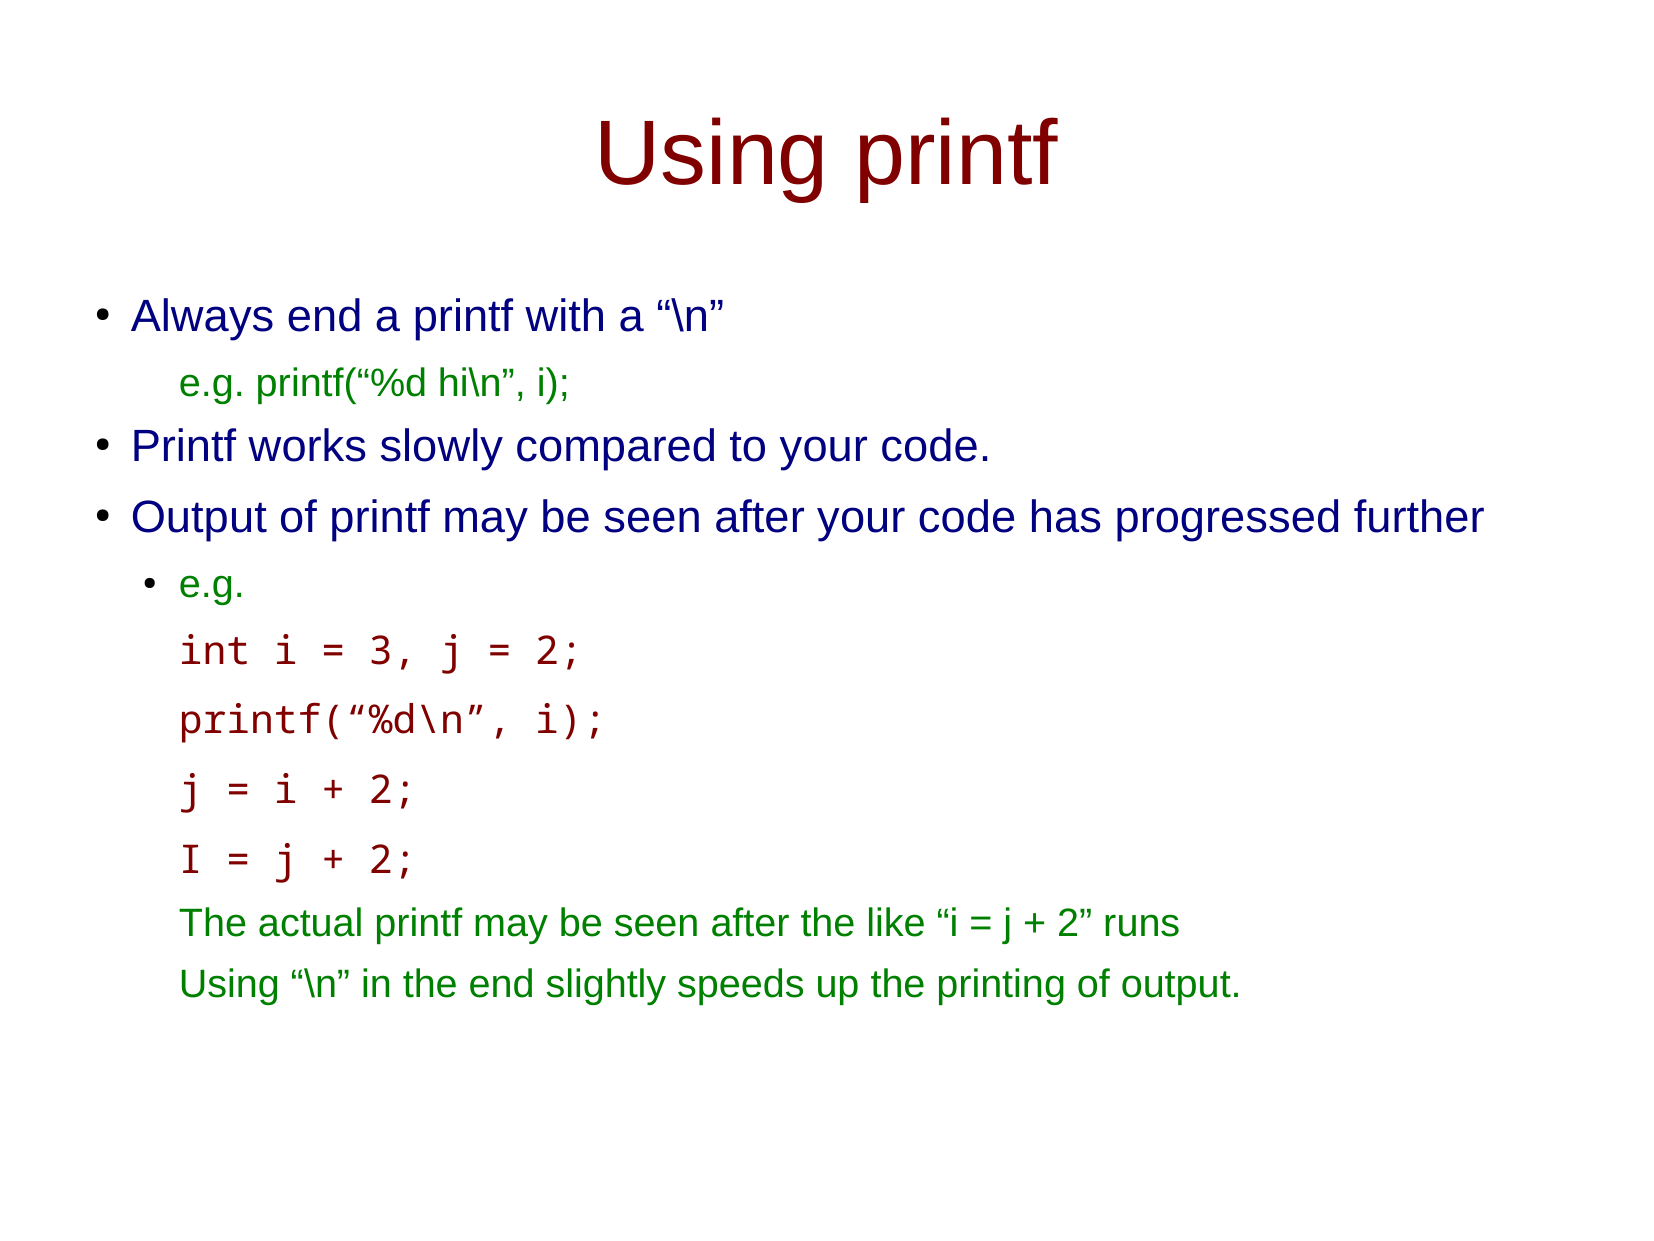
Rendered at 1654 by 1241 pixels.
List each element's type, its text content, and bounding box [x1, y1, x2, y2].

list Always end a printf with a “\n” e.g. printf(“%d hi\n”, i); Printf works slowly compared to your code. Output of printf may be seen after your code has progressed further e.g. int i = 3, j = 2; printf(“%d\n”, i); j = i + 2; I = j + 2; The actual printf may be seen after the like “i = j + 2” runs Using “\n” in the end slightly speeds up the printing of output. [82, 290, 1571, 1010]
title Using printf [82, 49, 1571, 257]
